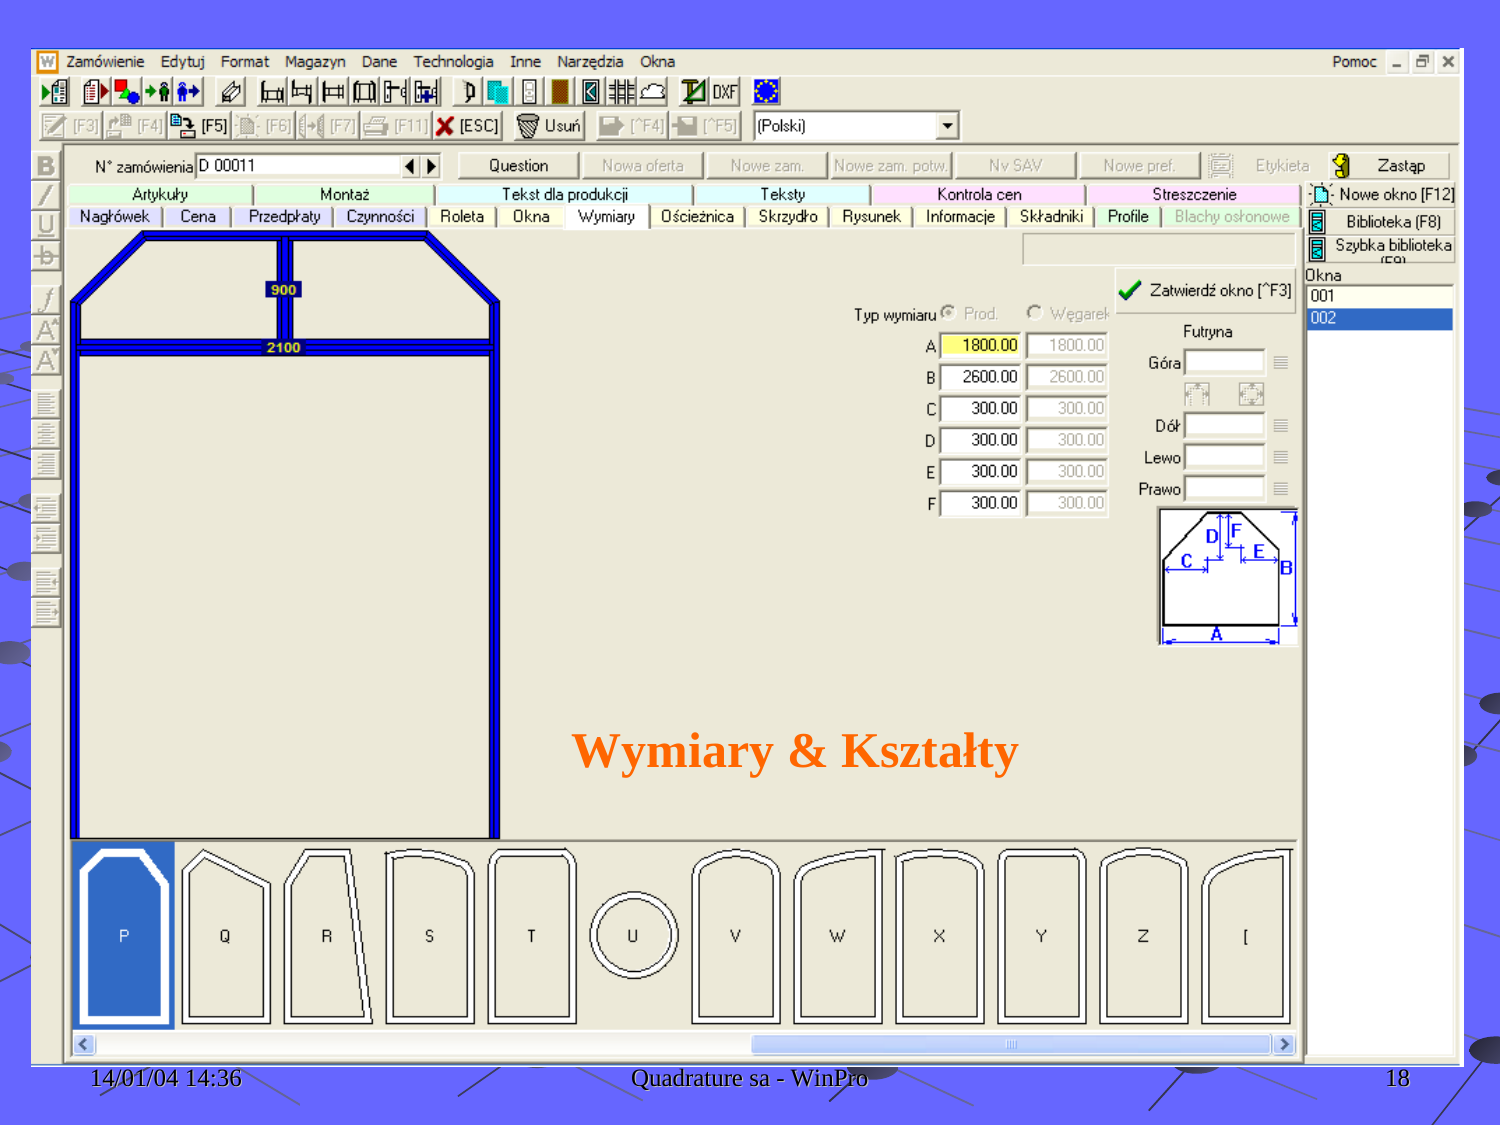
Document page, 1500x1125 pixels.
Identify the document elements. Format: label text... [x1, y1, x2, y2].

text_box Wymiary & Kształty [571, 726, 1020, 778]
picture [31, 48, 1464, 1067]
